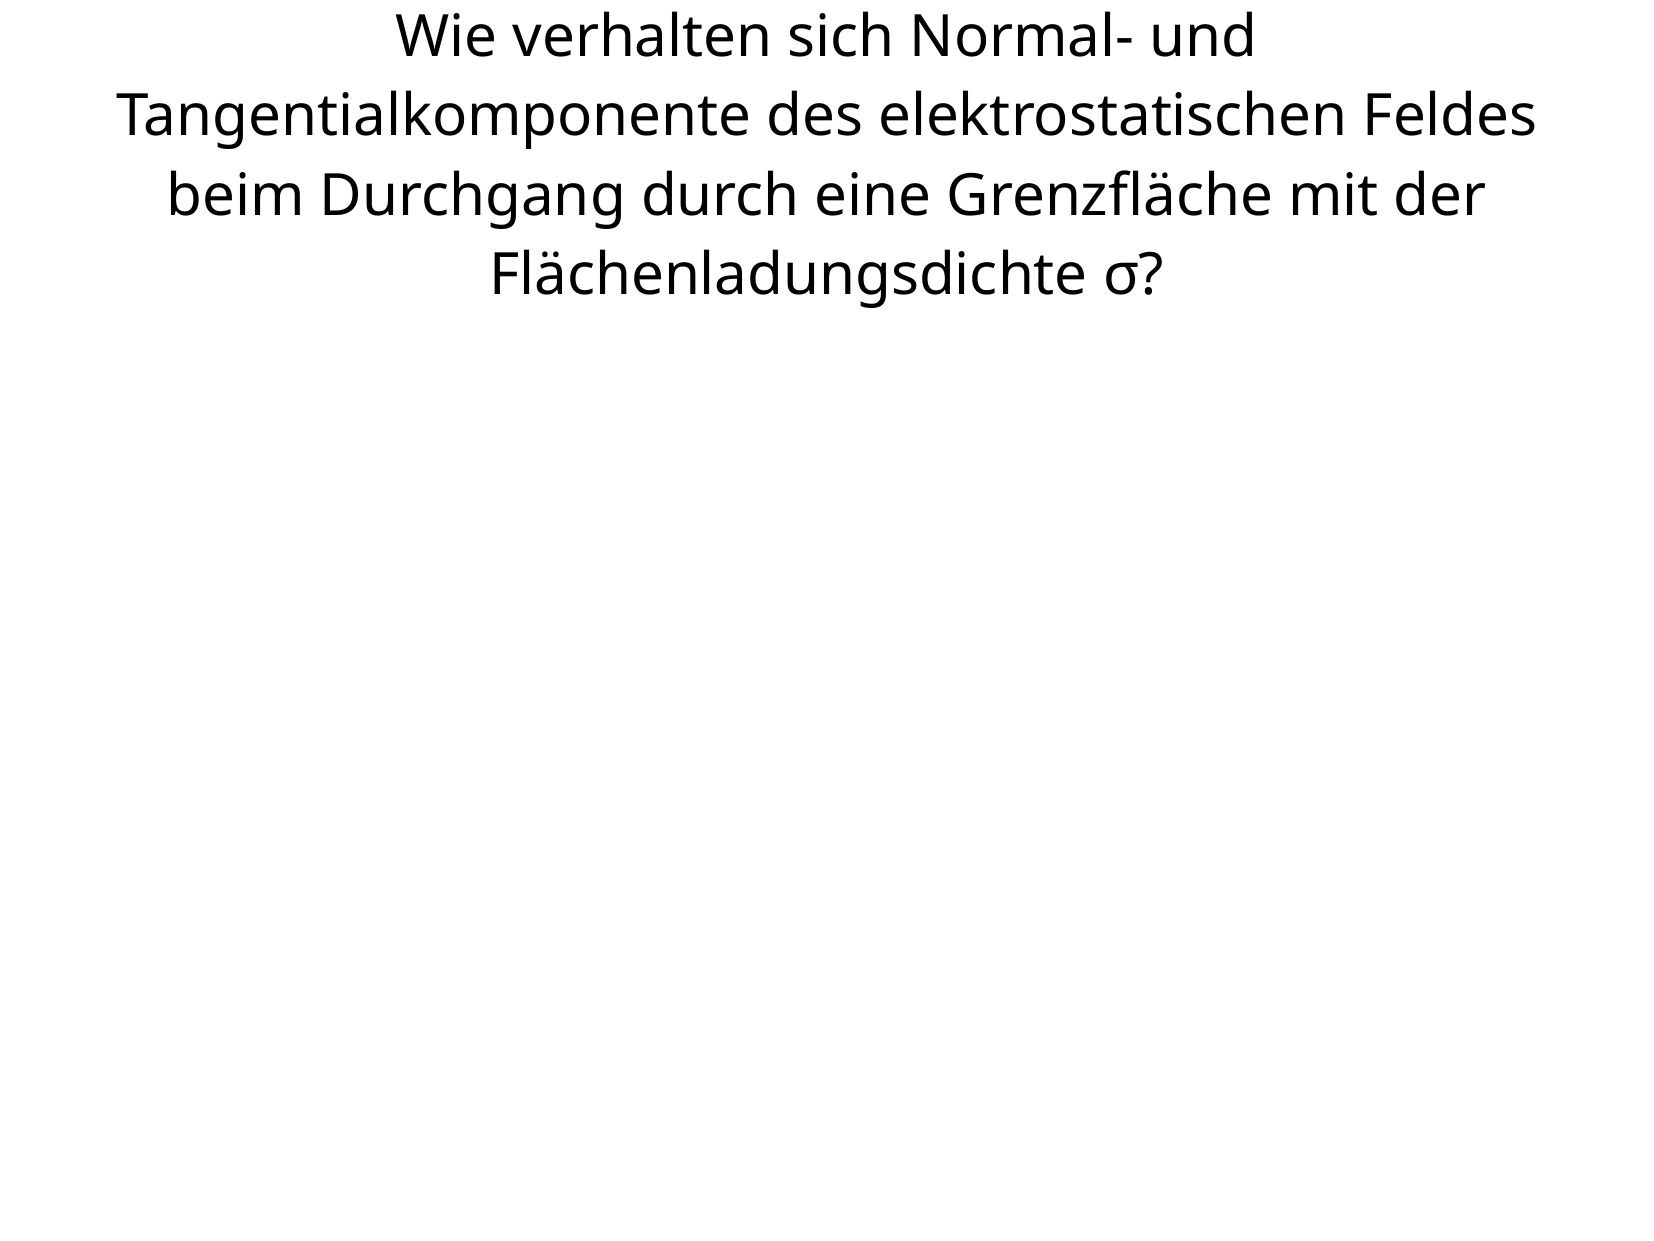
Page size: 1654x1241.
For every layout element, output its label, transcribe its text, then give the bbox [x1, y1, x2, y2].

title Wie verhalten sich Normal- und Tangentialkomponente des elektrostatischen Feldes beim Durchgang durch eine Grenzfläche mit der Flächenladungsdichte σ? [82, 36, 1571, 269]
